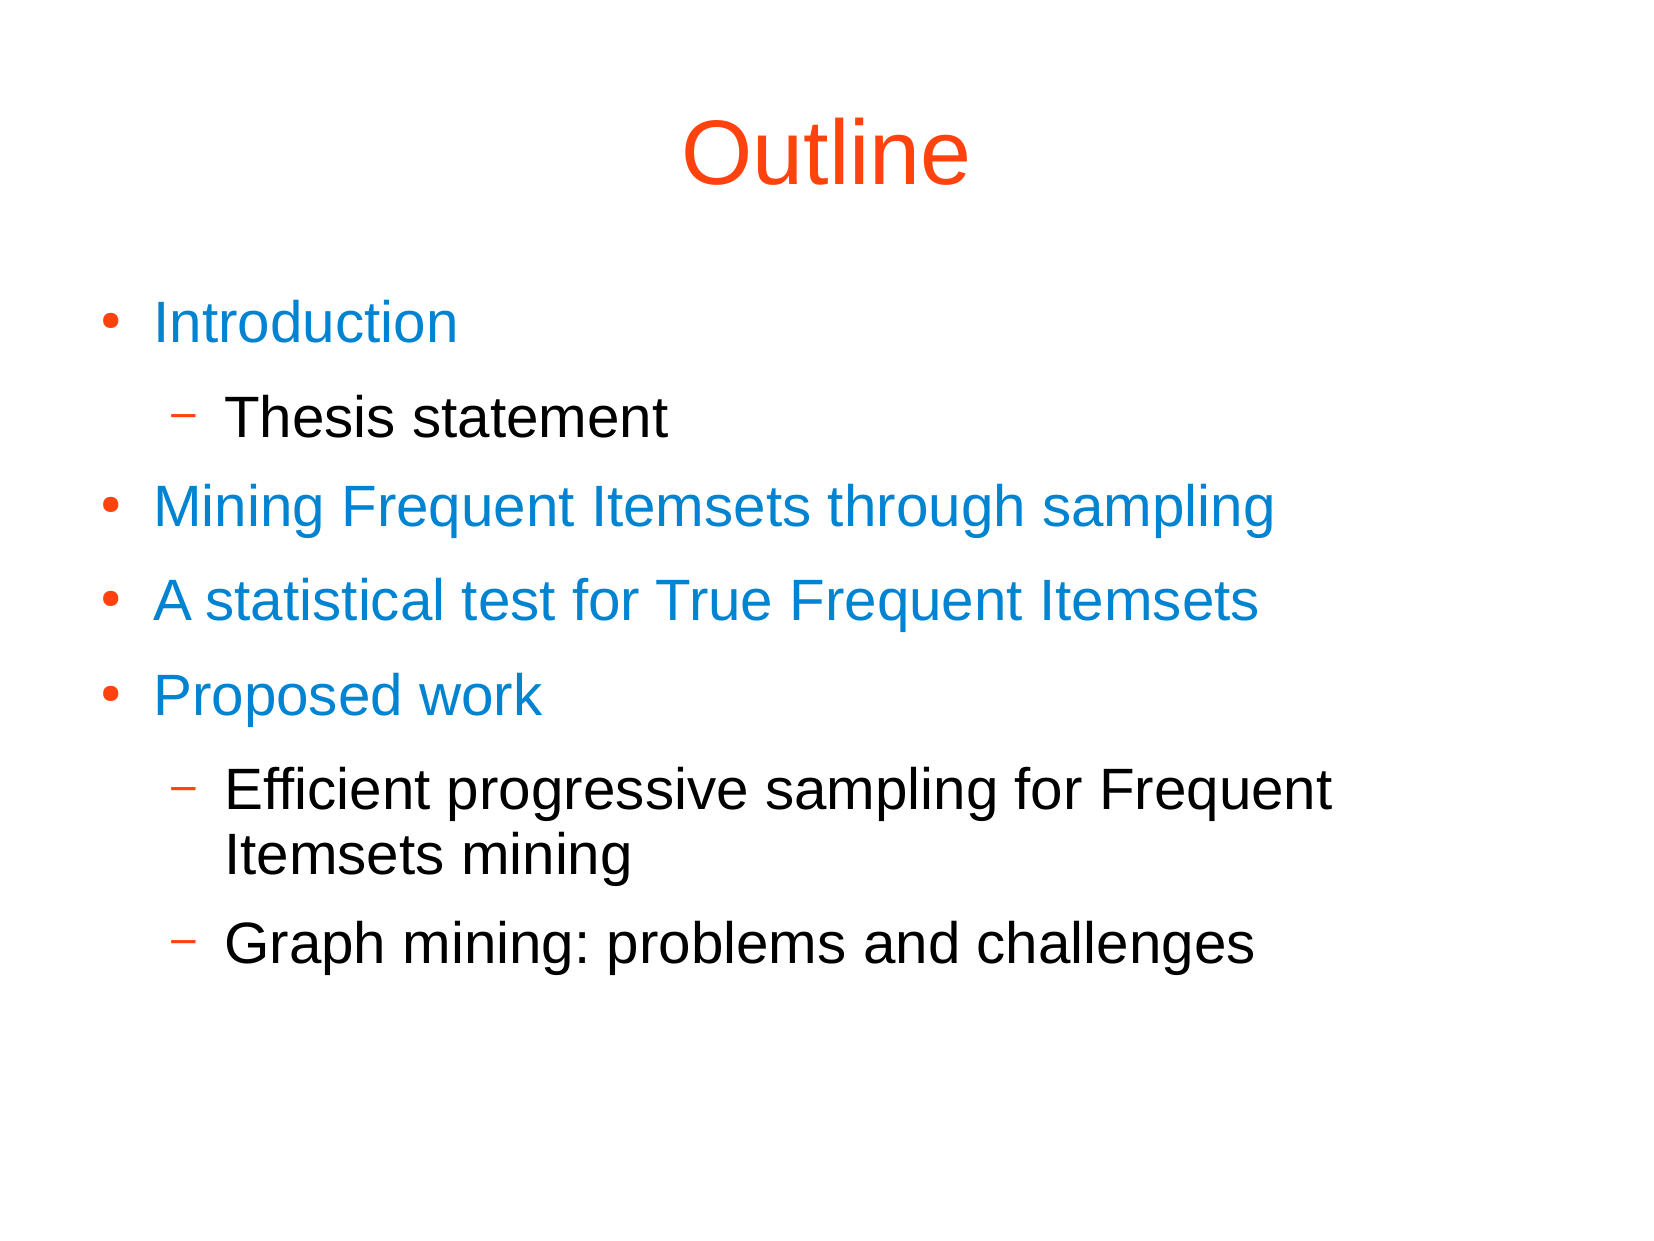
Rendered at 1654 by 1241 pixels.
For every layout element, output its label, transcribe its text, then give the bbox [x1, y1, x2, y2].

list Introduction Thesis statement Mining Frequent Itemsets through sampling A statistical test for True Frequent Itemsets Proposed work Efficient progressive sampling for Frequent Itemsets mining Graph mining: problems and challenges [82, 290, 1538, 1081]
title Outline [82, 49, 1571, 257]
